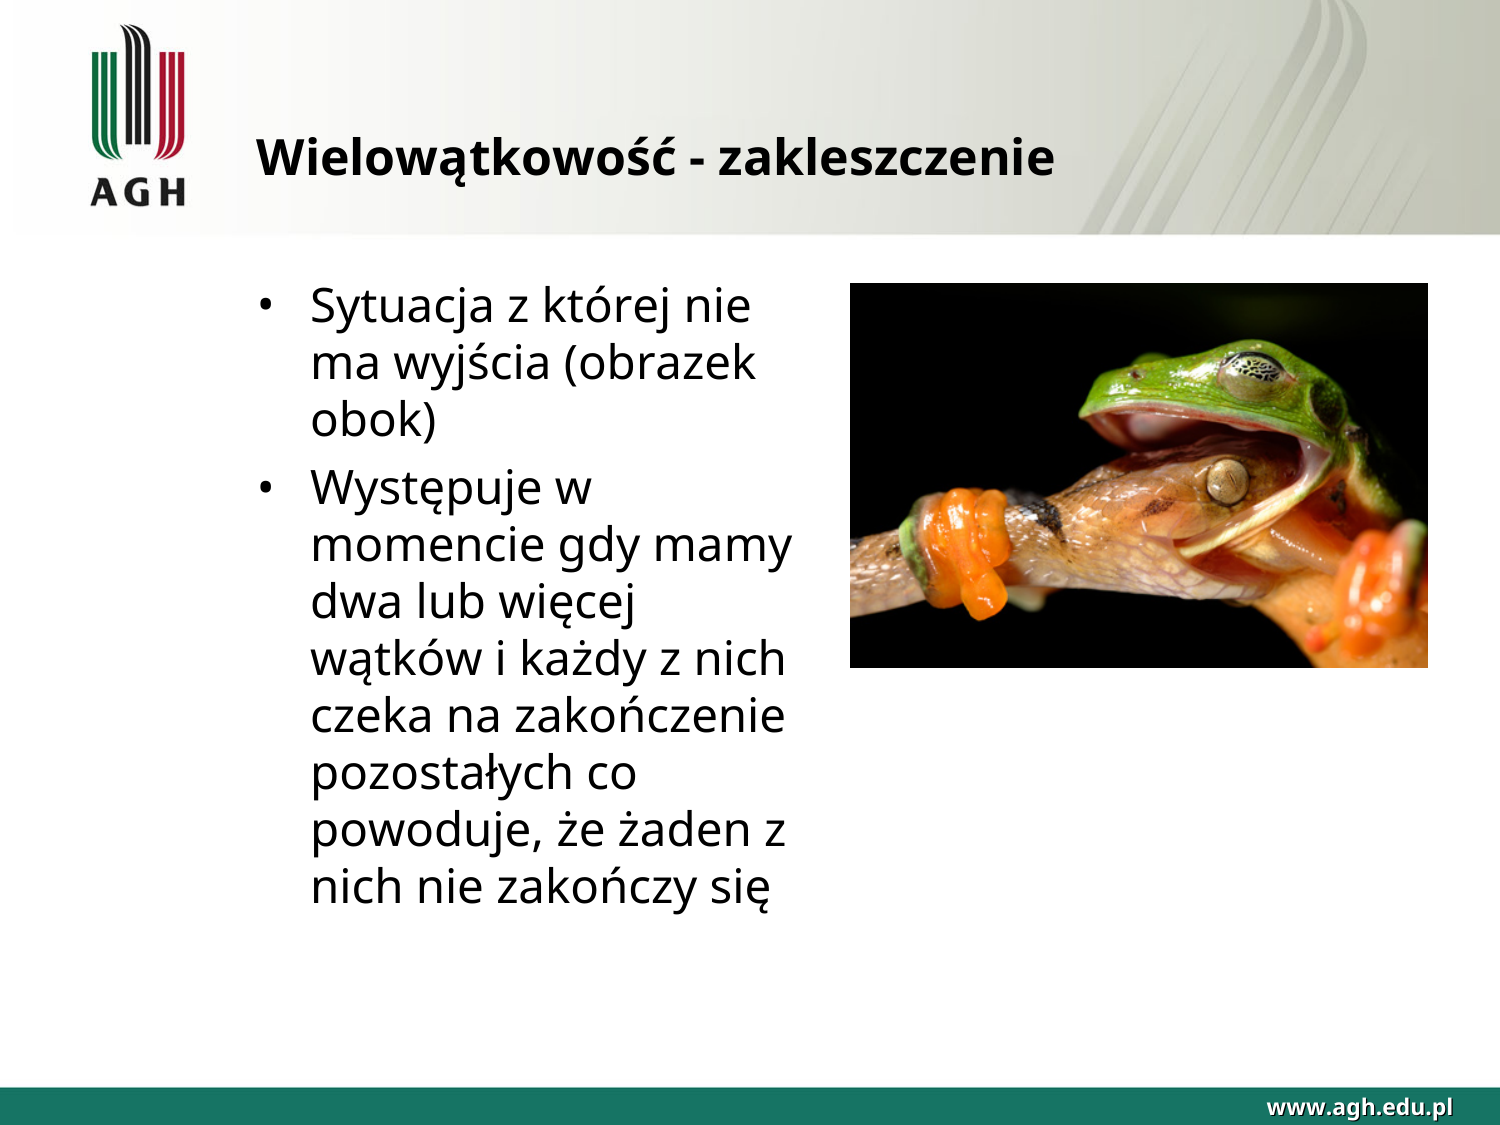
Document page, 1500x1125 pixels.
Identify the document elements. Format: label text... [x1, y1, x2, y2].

list Sytuacja z której nie ma wyjścia (obrazek obok) Występuje w momencie gdy mamy dwa lub więcej wątków i każdy z nich czeka na zakończenie pozostałych co powoduje, że żaden z nich nie zakończy się [242, 267, 820, 1005]
picture [0, 0, 1500, 1125]
title Wielowątkowość - zakleszczenie [242, 78, 1425, 233]
text_box www.agh.edu.pl [1251, 1084, 1500, 1125]
